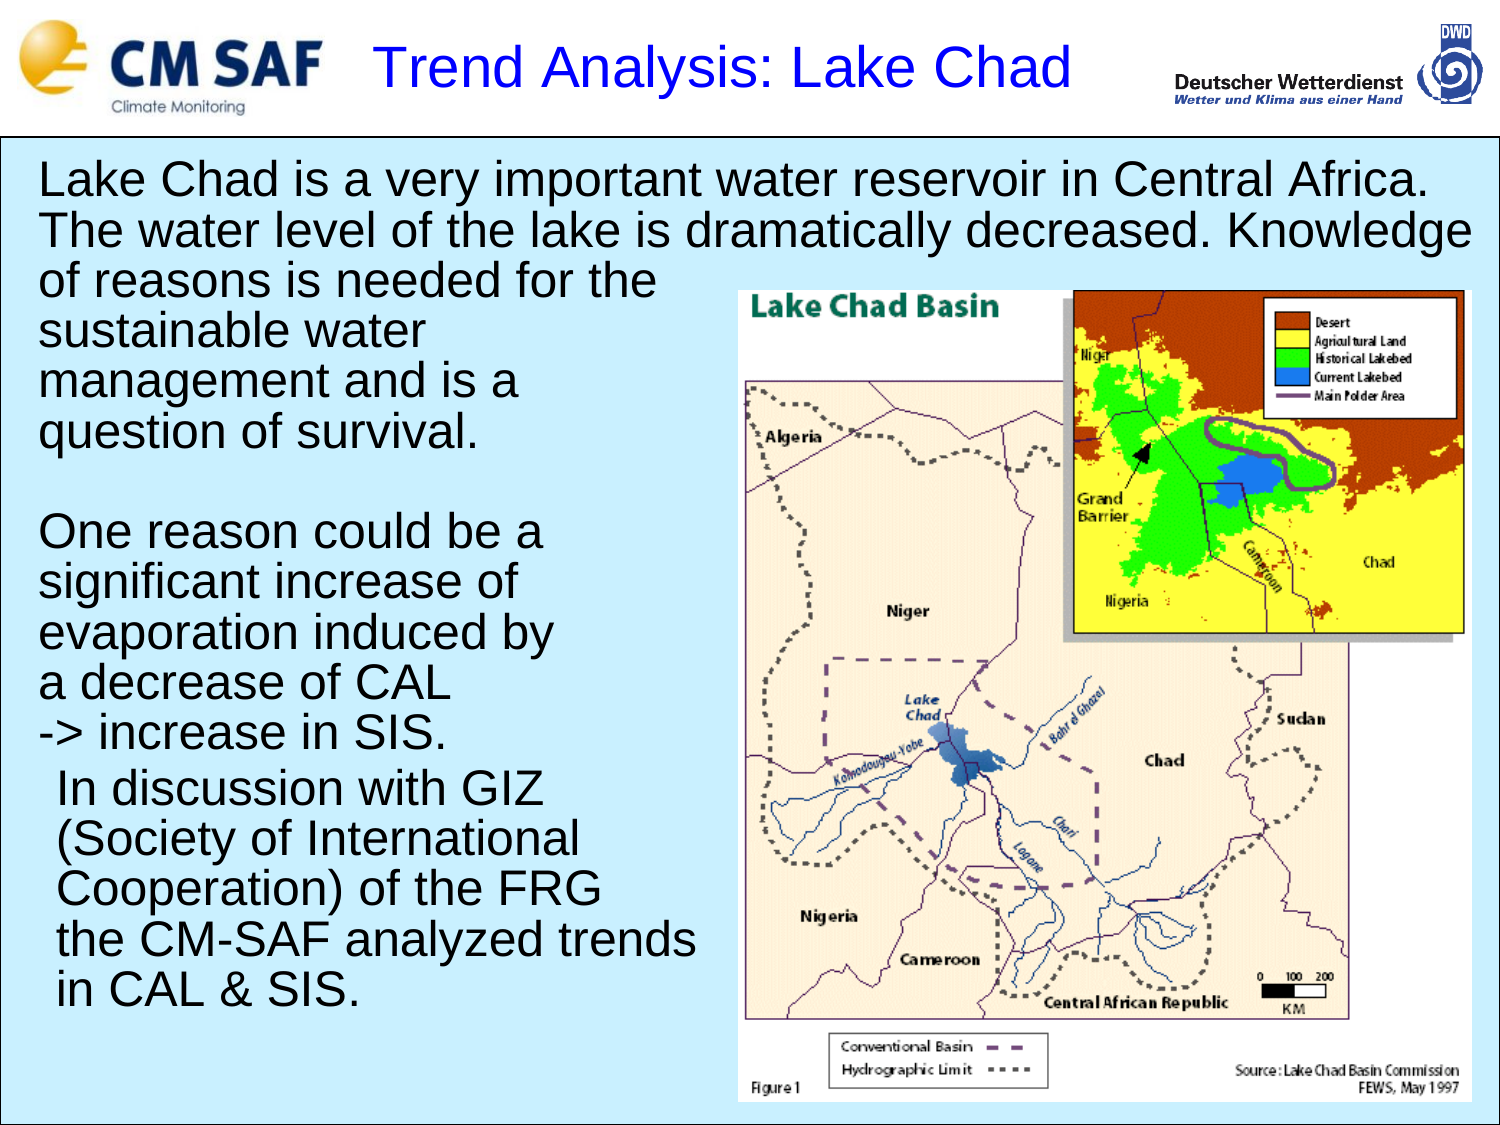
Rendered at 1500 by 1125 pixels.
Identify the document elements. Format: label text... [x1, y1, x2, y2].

picture [1175, 24, 1483, 104]
text_box Lake Chad is a very important water reservoir in Central Africa. The water level of the lake is dramatically decreased. Knowledge of reasons is needed for the sustainable water management and is a question of survival. One reason could be a significant increase of evaporation induced by a decrease of CAL -> increase in SIS. [23, 148, 1500, 818]
picture [17, 19, 325, 117]
text_box In discussion with GIZ (Society of International Cooperation) of the FRG the CM-SAF analyzed trends in CAL & SIS. [41, 757, 738, 1025]
text_box Trend Analysis: Lake Chad [183, 35, 1247, 114]
picture [738, 290, 1472, 1102]
